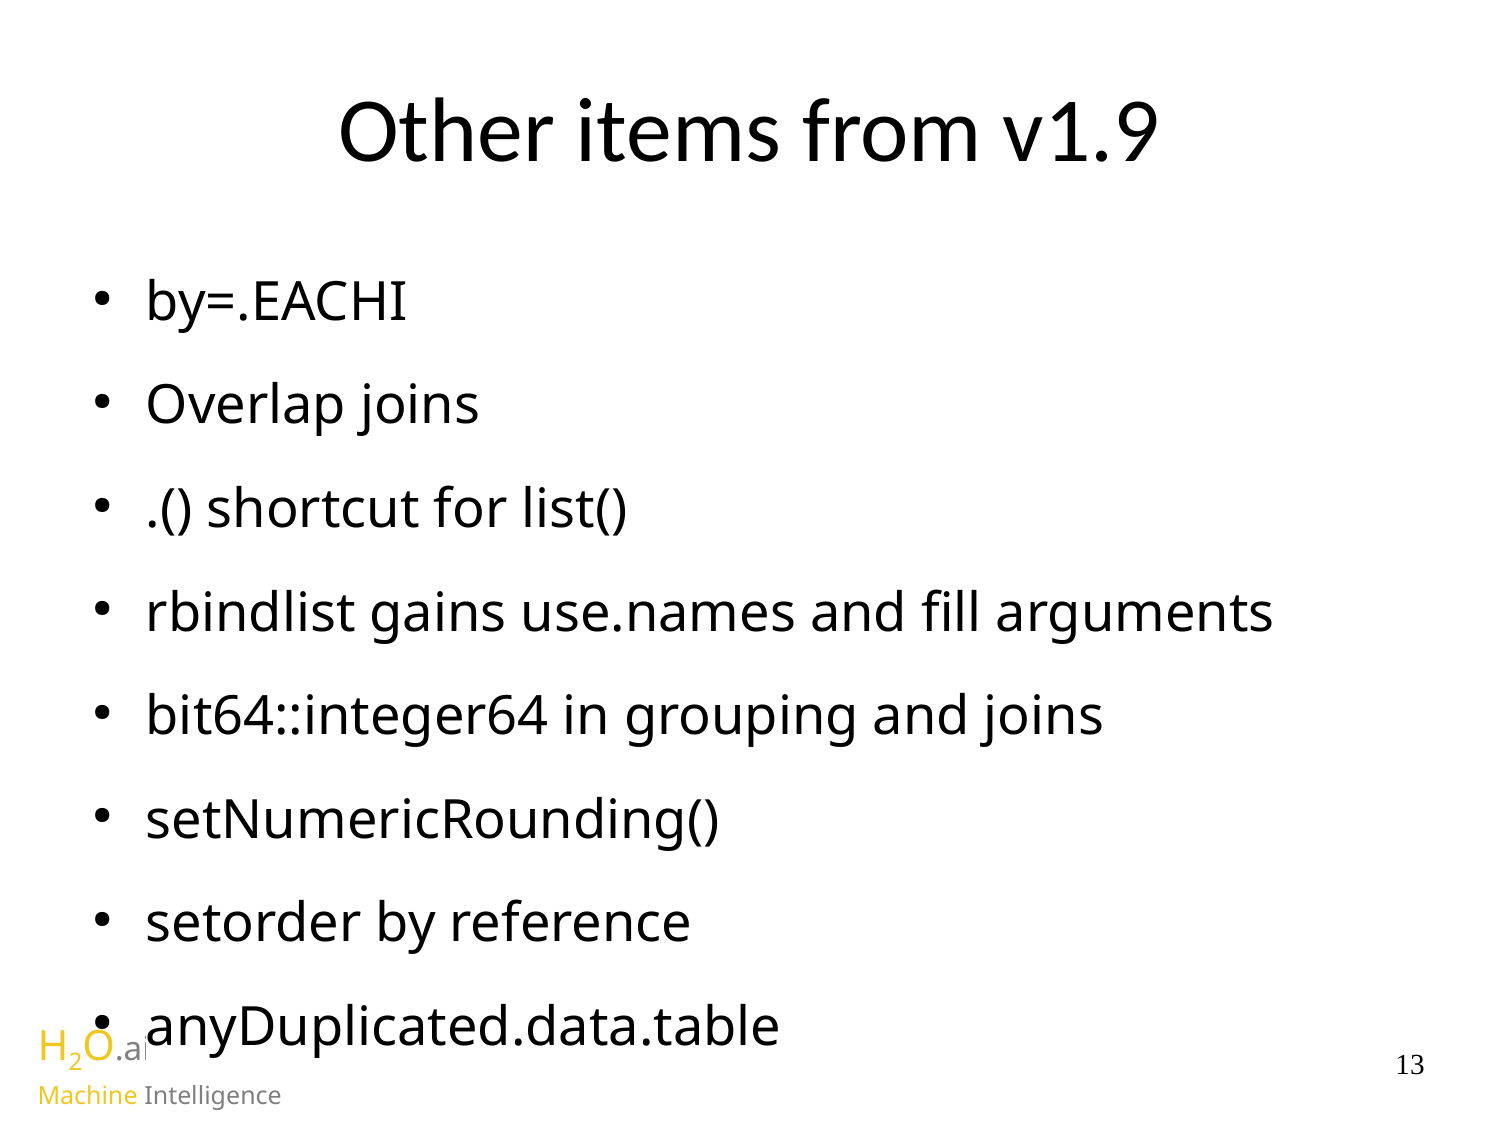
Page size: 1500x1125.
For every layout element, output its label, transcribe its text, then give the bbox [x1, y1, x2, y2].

list by=.EACHI Overlap joins .() shortcut for list() rbindlist gains use.names and fill arguments bit64::integer64 in grouping and joins setNumericRounding() setorder by reference anyDuplicated.data.table [75, 262, 1425, 1125]
title Other items from v1.9 [75, 15, 1425, 262]
